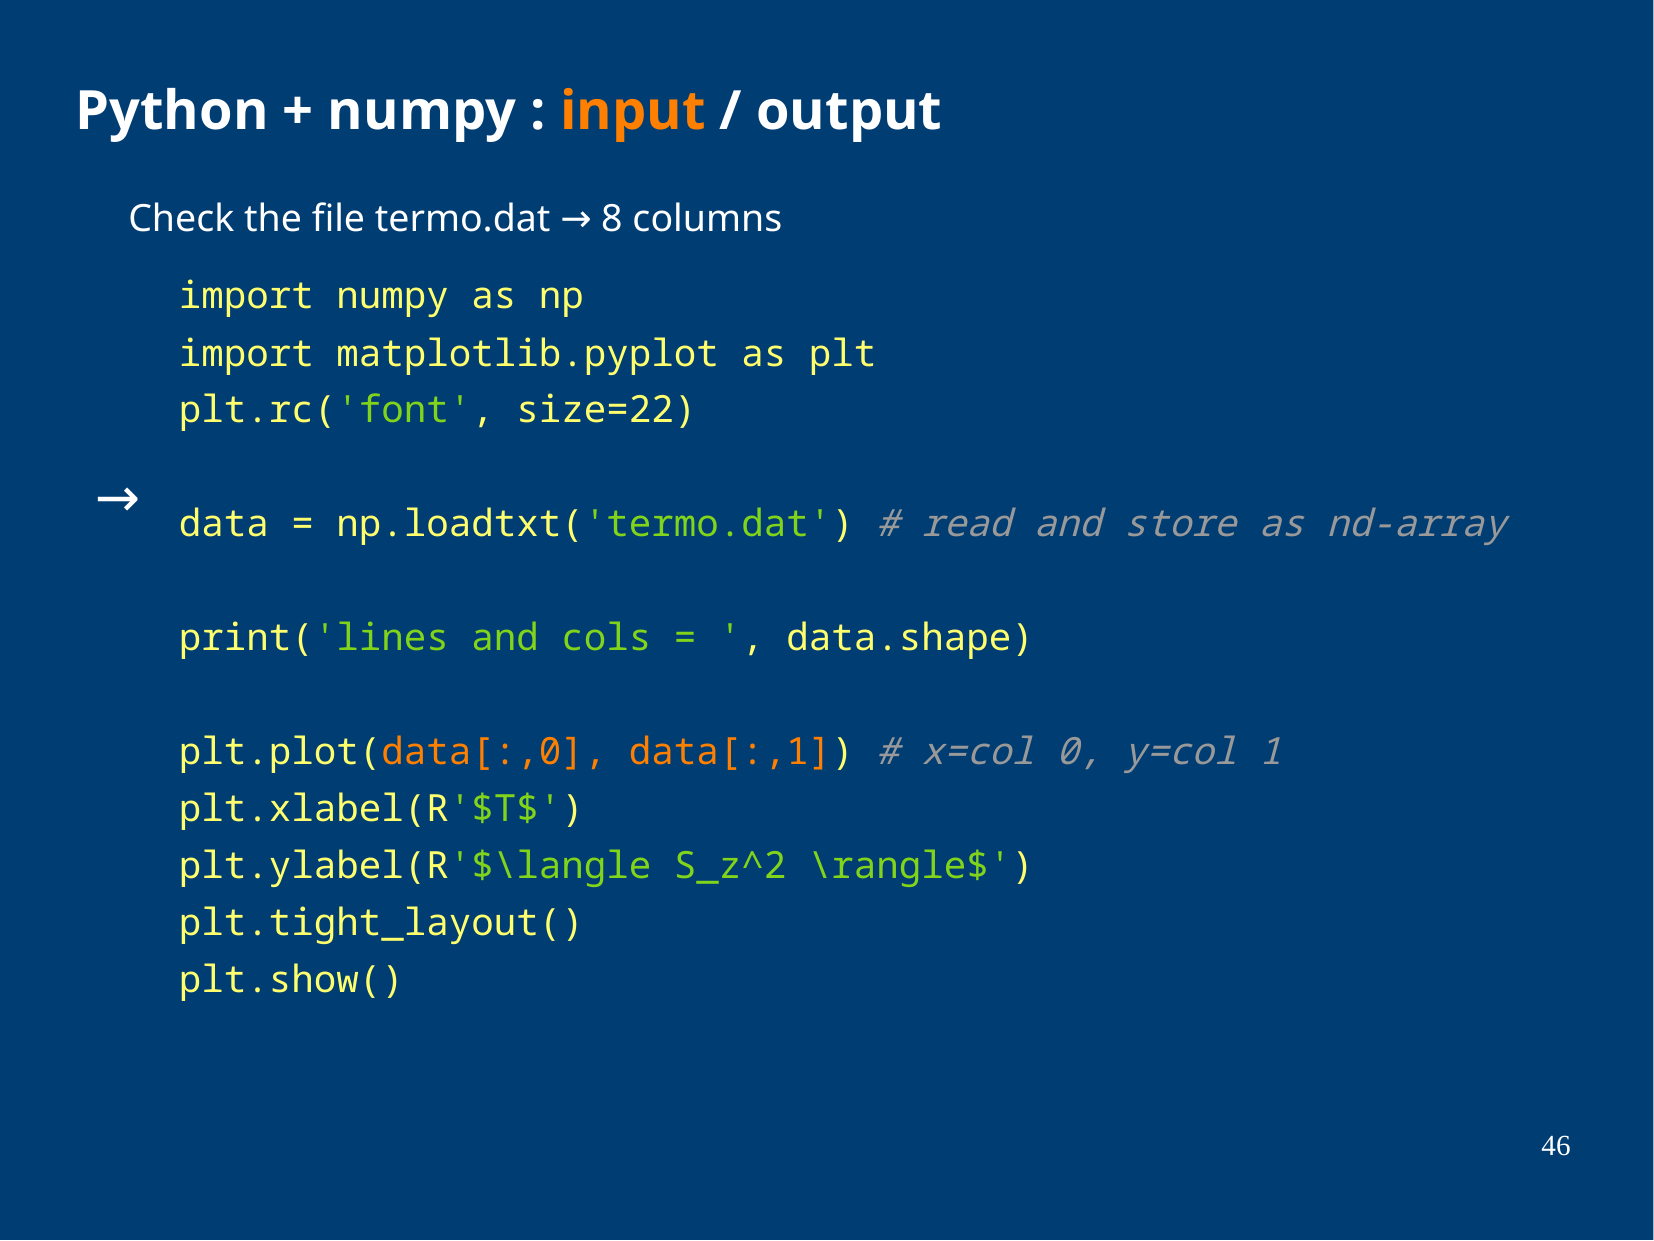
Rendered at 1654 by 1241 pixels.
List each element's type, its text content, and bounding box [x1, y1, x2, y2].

text_box import numpy as np import matplotlib.pyplot as plt plt.rc('font', size=22) data = np.loadtxt('termo.dat') # read and store as nd-array print('lines and cols = ', data.shape) plt.plot(data[:,0], data[:,1]) # x=col 0, y=col 1 plt.xlabel(R'$T$') plt.ylabel(R'$\langle S_z^2 \rangle$') plt.tight_layout() plt.show() [163, 261, 1654, 1131]
text_box → [80, 451, 188, 552]
text_box Python + numpy : input / output [60, 64, 1576, 165]
text_box Check the file termo.dat → 8 columns [113, 184, 1112, 260]
